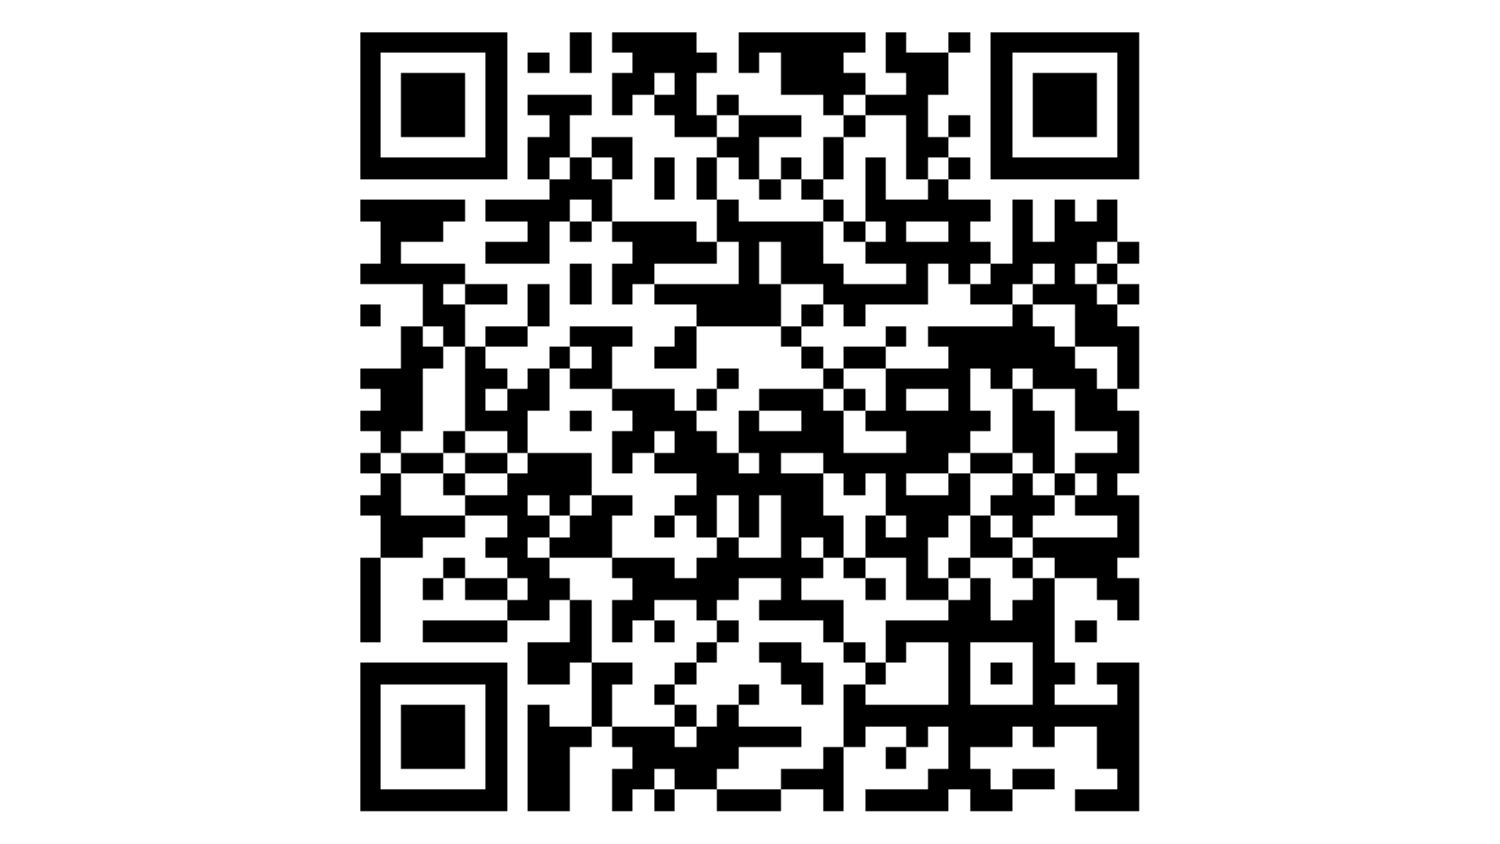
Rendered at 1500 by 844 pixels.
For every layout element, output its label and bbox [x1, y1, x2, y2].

picture [359, 31, 1141, 813]
